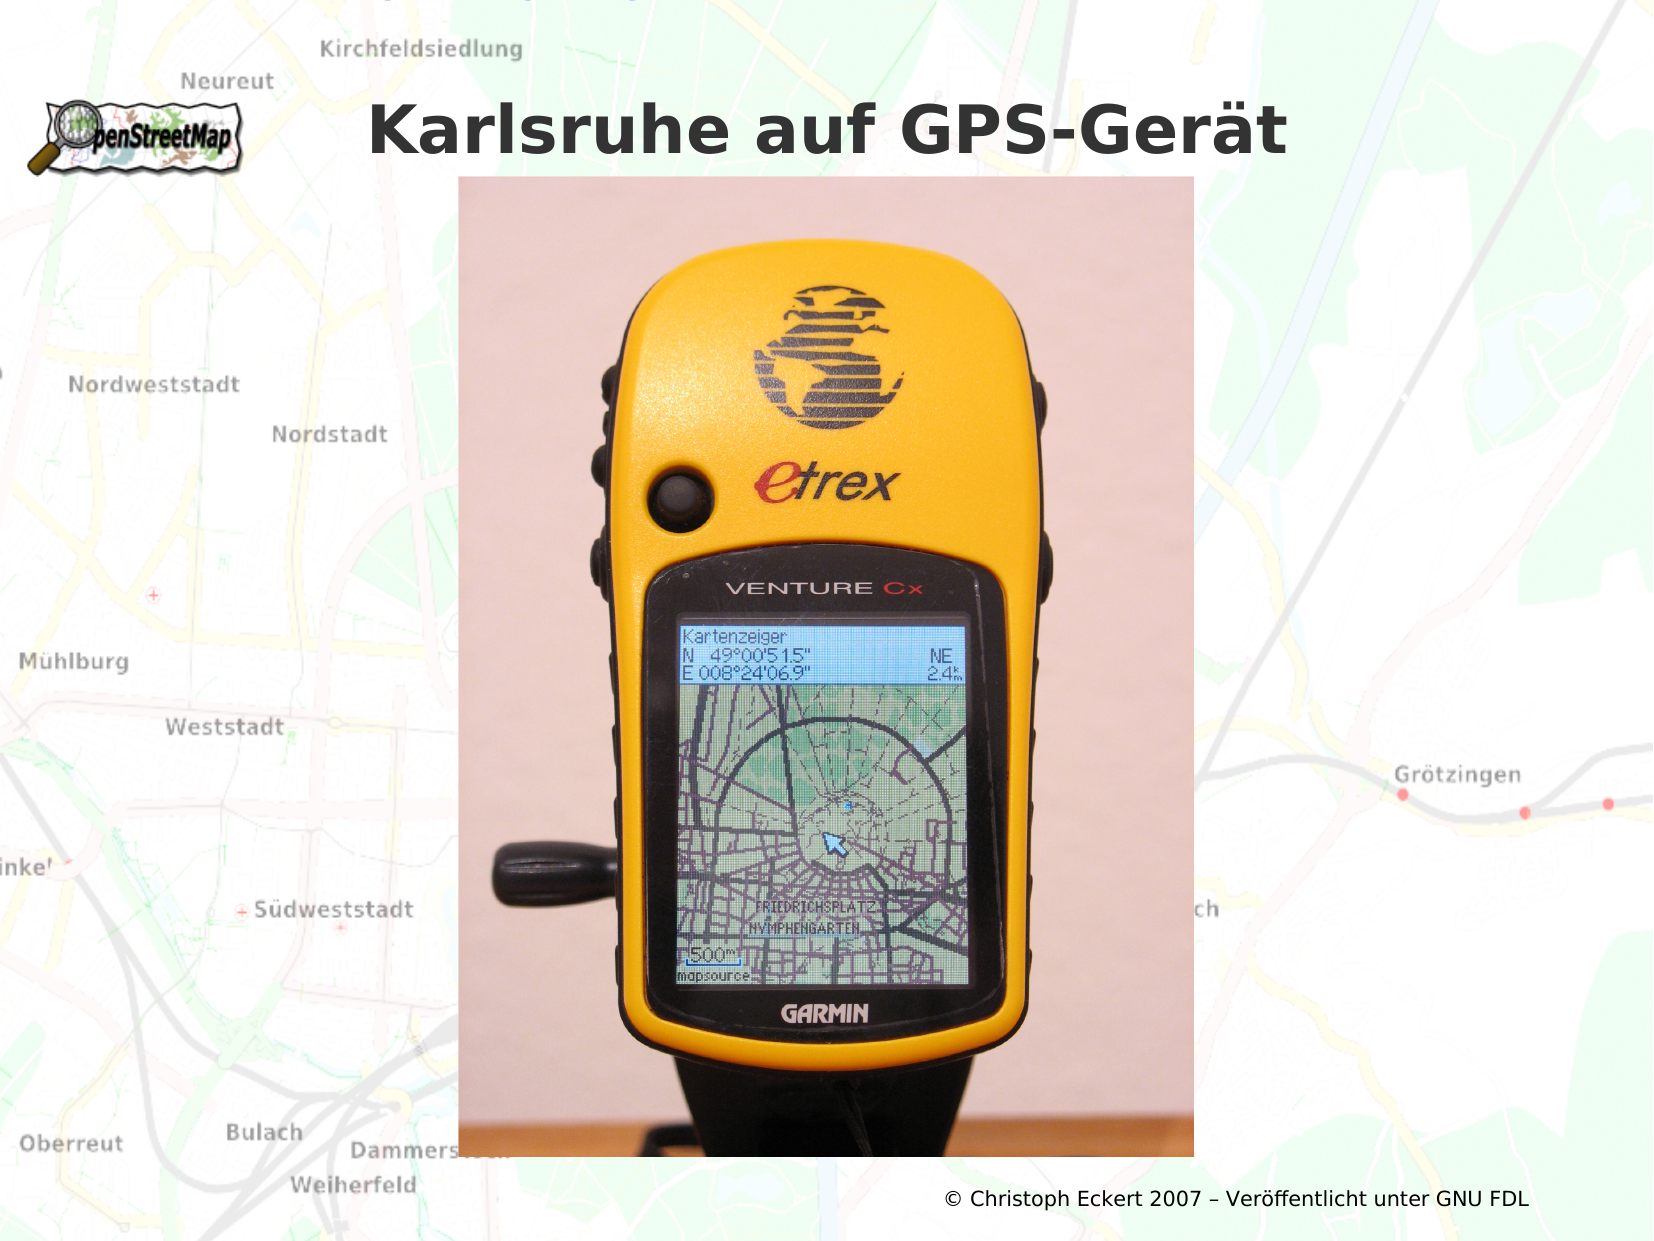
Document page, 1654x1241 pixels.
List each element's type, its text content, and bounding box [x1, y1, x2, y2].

title Karlsruhe auf GPS-Gerät [121, 91, 1534, 299]
picture [0, 0, 1653, 1241]
